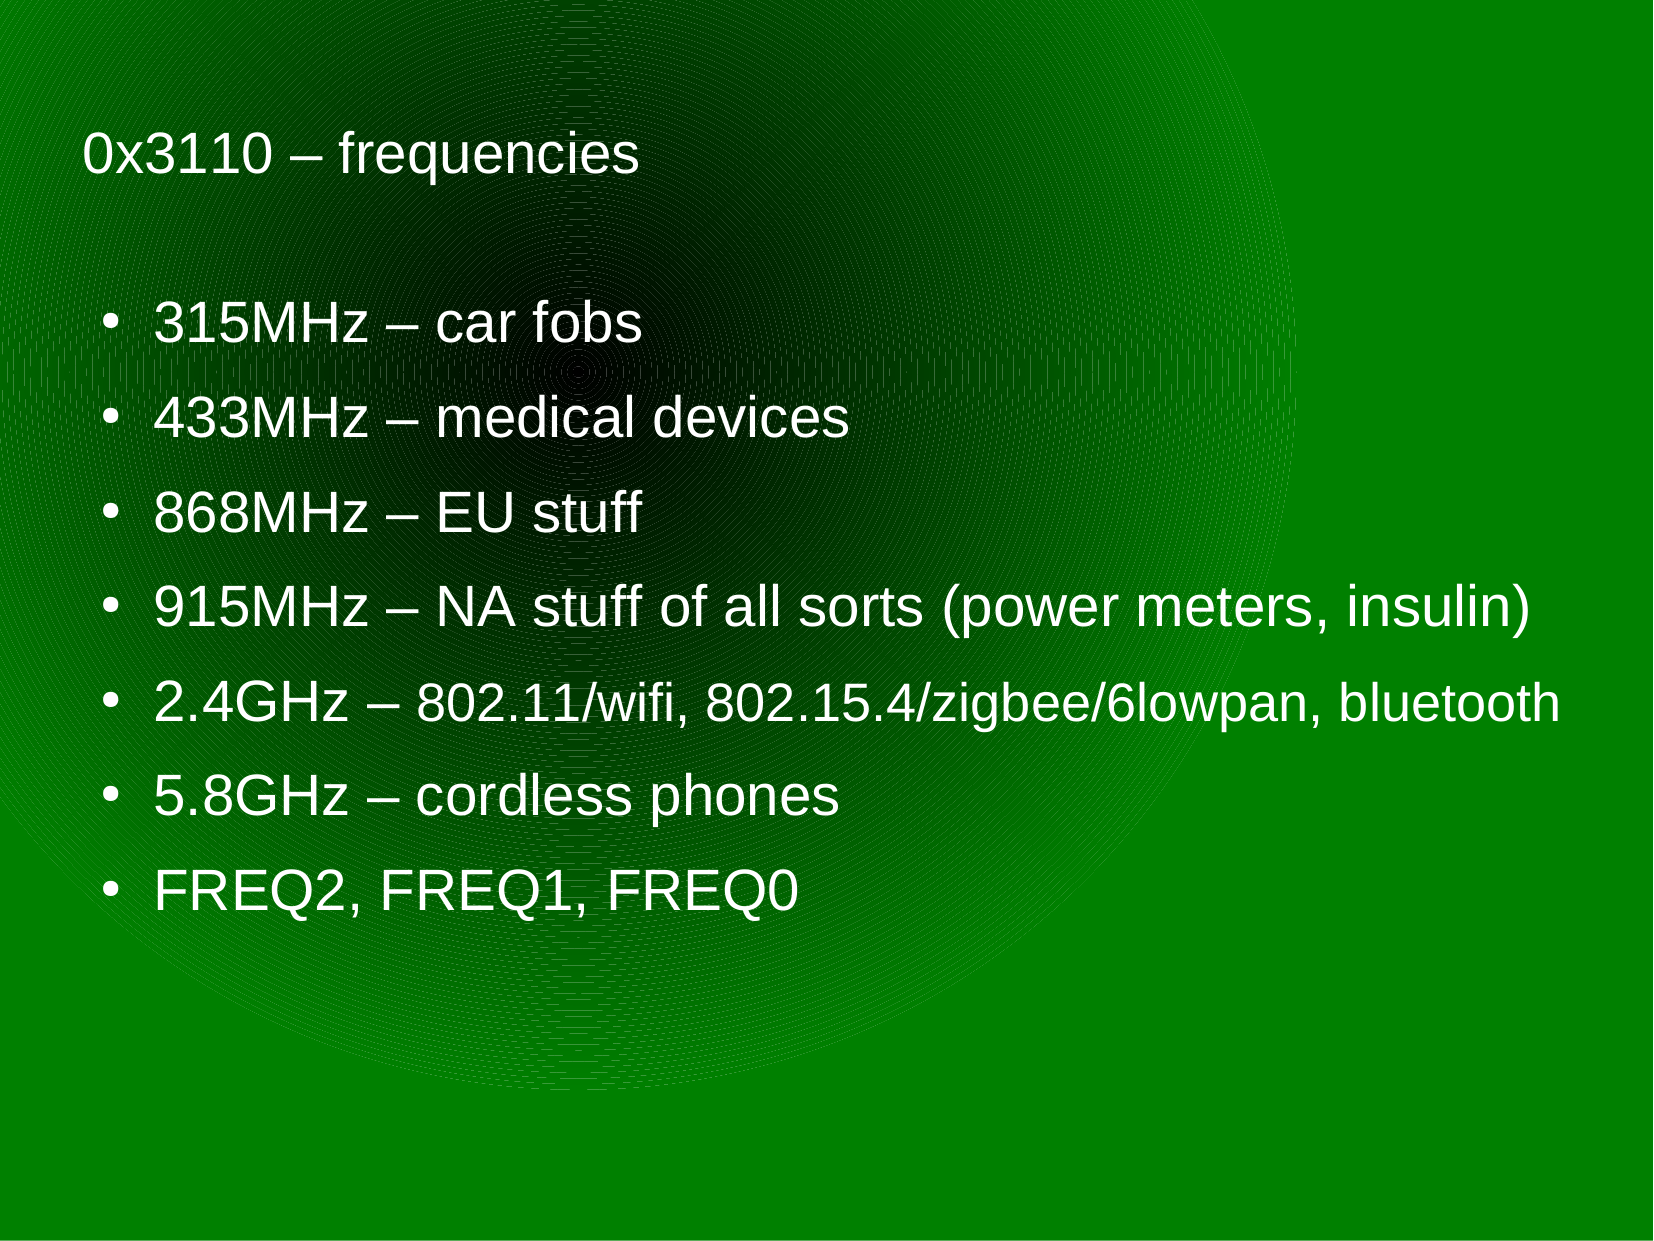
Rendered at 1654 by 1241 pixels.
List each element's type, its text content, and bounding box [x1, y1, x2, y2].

list 315MHz – car fobs 433MHz – medical devices 868MHz – EU stuff 915MHz – NA stuff of all sorts (power meters, insulin) 2.4GHz – 802.11/wifi, 802.15.4/zigbee/6lowpan, bluetooth 5.8GHz – cordless phones FREQ2, FREQ1, FREQ0 [82, 290, 1571, 1109]
title 0x3110 – frequencies [82, 49, 1571, 257]
